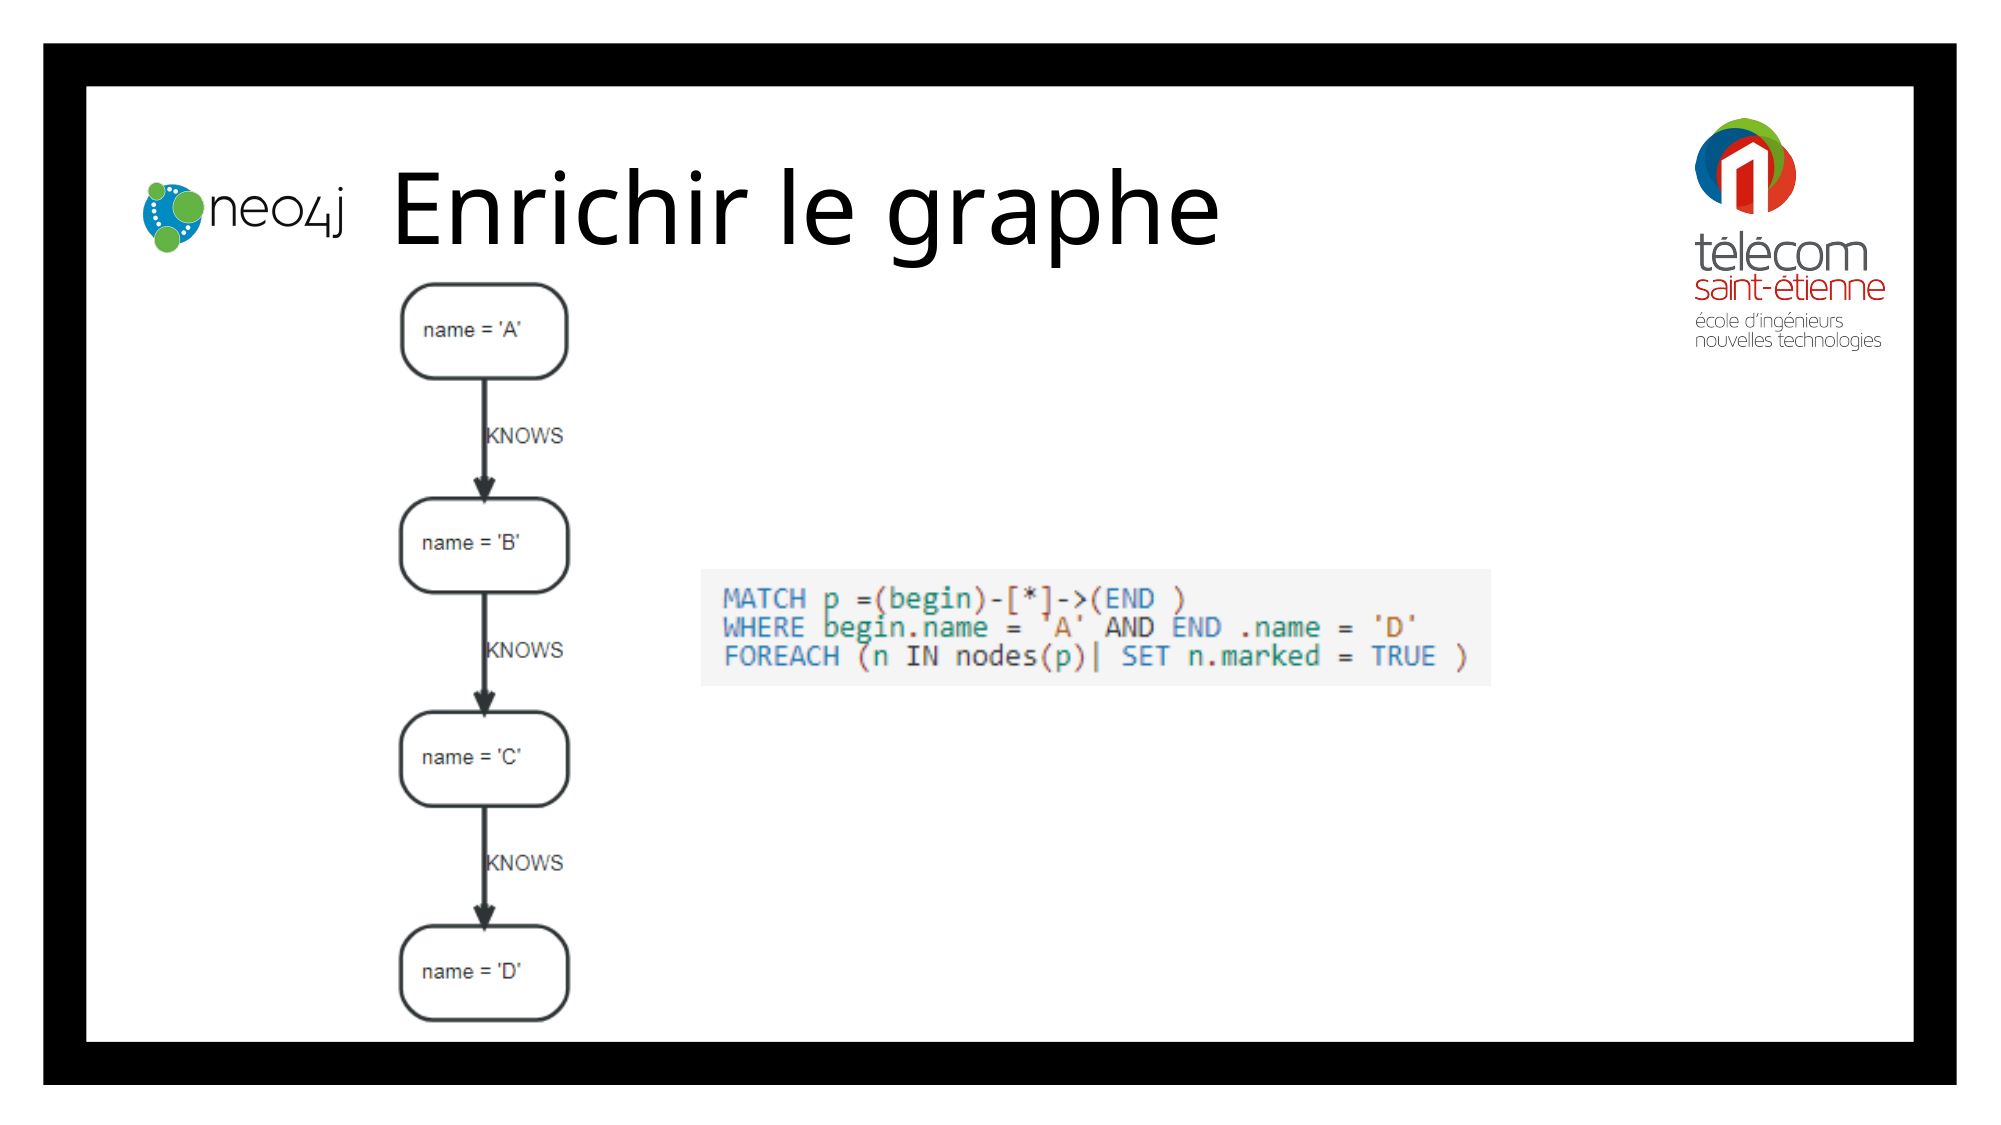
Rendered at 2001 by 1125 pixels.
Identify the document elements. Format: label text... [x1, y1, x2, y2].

picture [1695, 118, 1885, 351]
picture [1715, 134, 1730, 138]
picture [701, 569, 1491, 686]
picture [134, 160, 351, 274]
picture [394, 273, 577, 1032]
title Enrichir le graphe [369, 138, 1849, 304]
